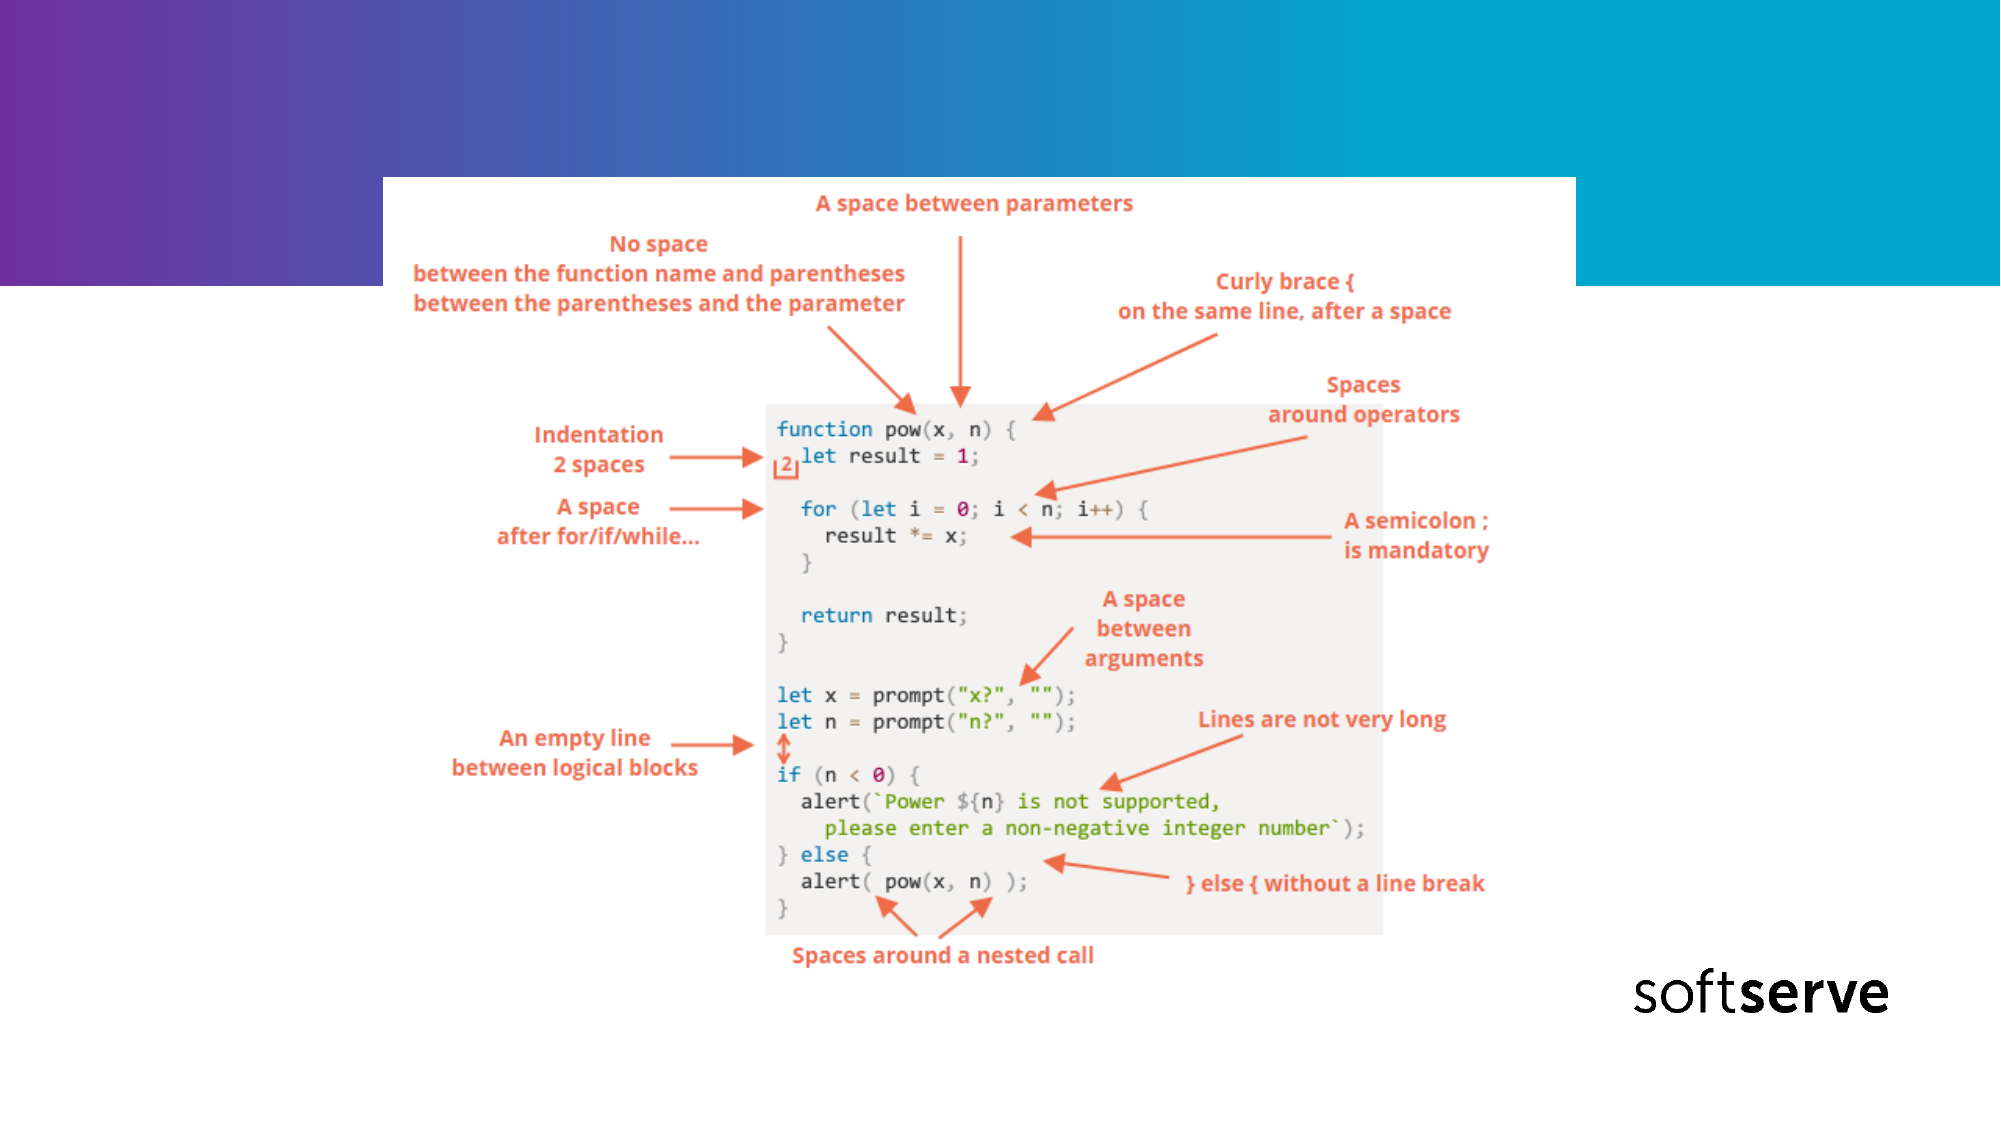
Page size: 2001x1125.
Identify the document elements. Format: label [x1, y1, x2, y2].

picture [1634, 968, 1888, 1013]
picture [383, 177, 1576, 1012]
